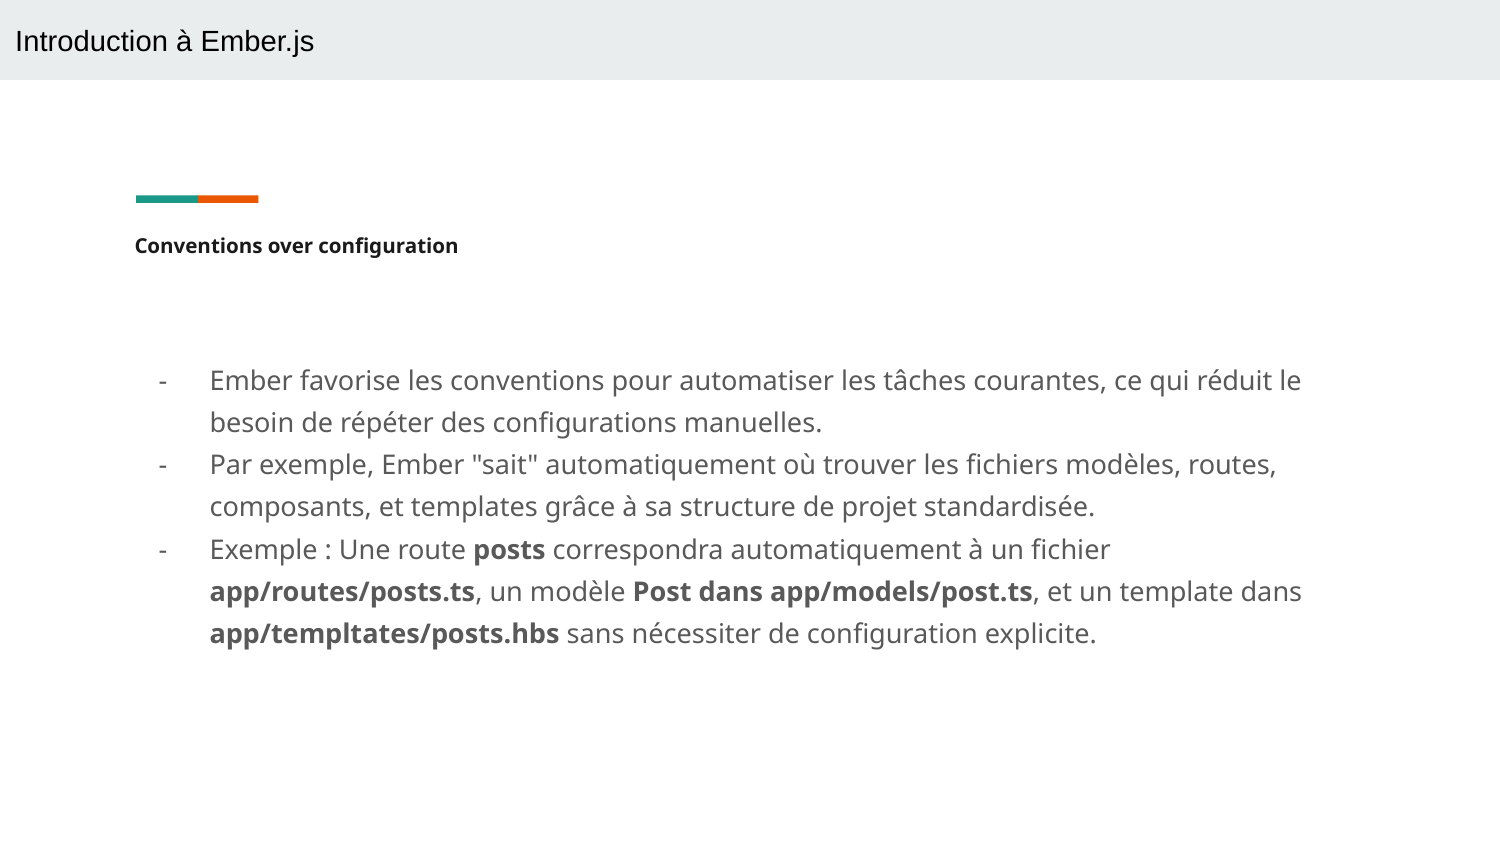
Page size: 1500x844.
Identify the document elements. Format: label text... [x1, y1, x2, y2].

title Conventions over configuration [119, 216, 1381, 305]
list Ember favorise les conventions pour automatiser les tâches courantes, ce qui réduit le besoin de répéter des configurations manuelles. Par exemple, Ember "sait" automatiquement où trouver les fichiers modèles, routes, composants, et templates grâce à sa structure de projet standardisée. Exemple : Une route posts correspondra automatiquement à un fichier app/routes/posts.ts, un modèle Post dans app/models/post.ts, et un template dans app/templtates/posts.hbs sans nécessiter de configuration explicite. [119, 341, 1381, 712]
